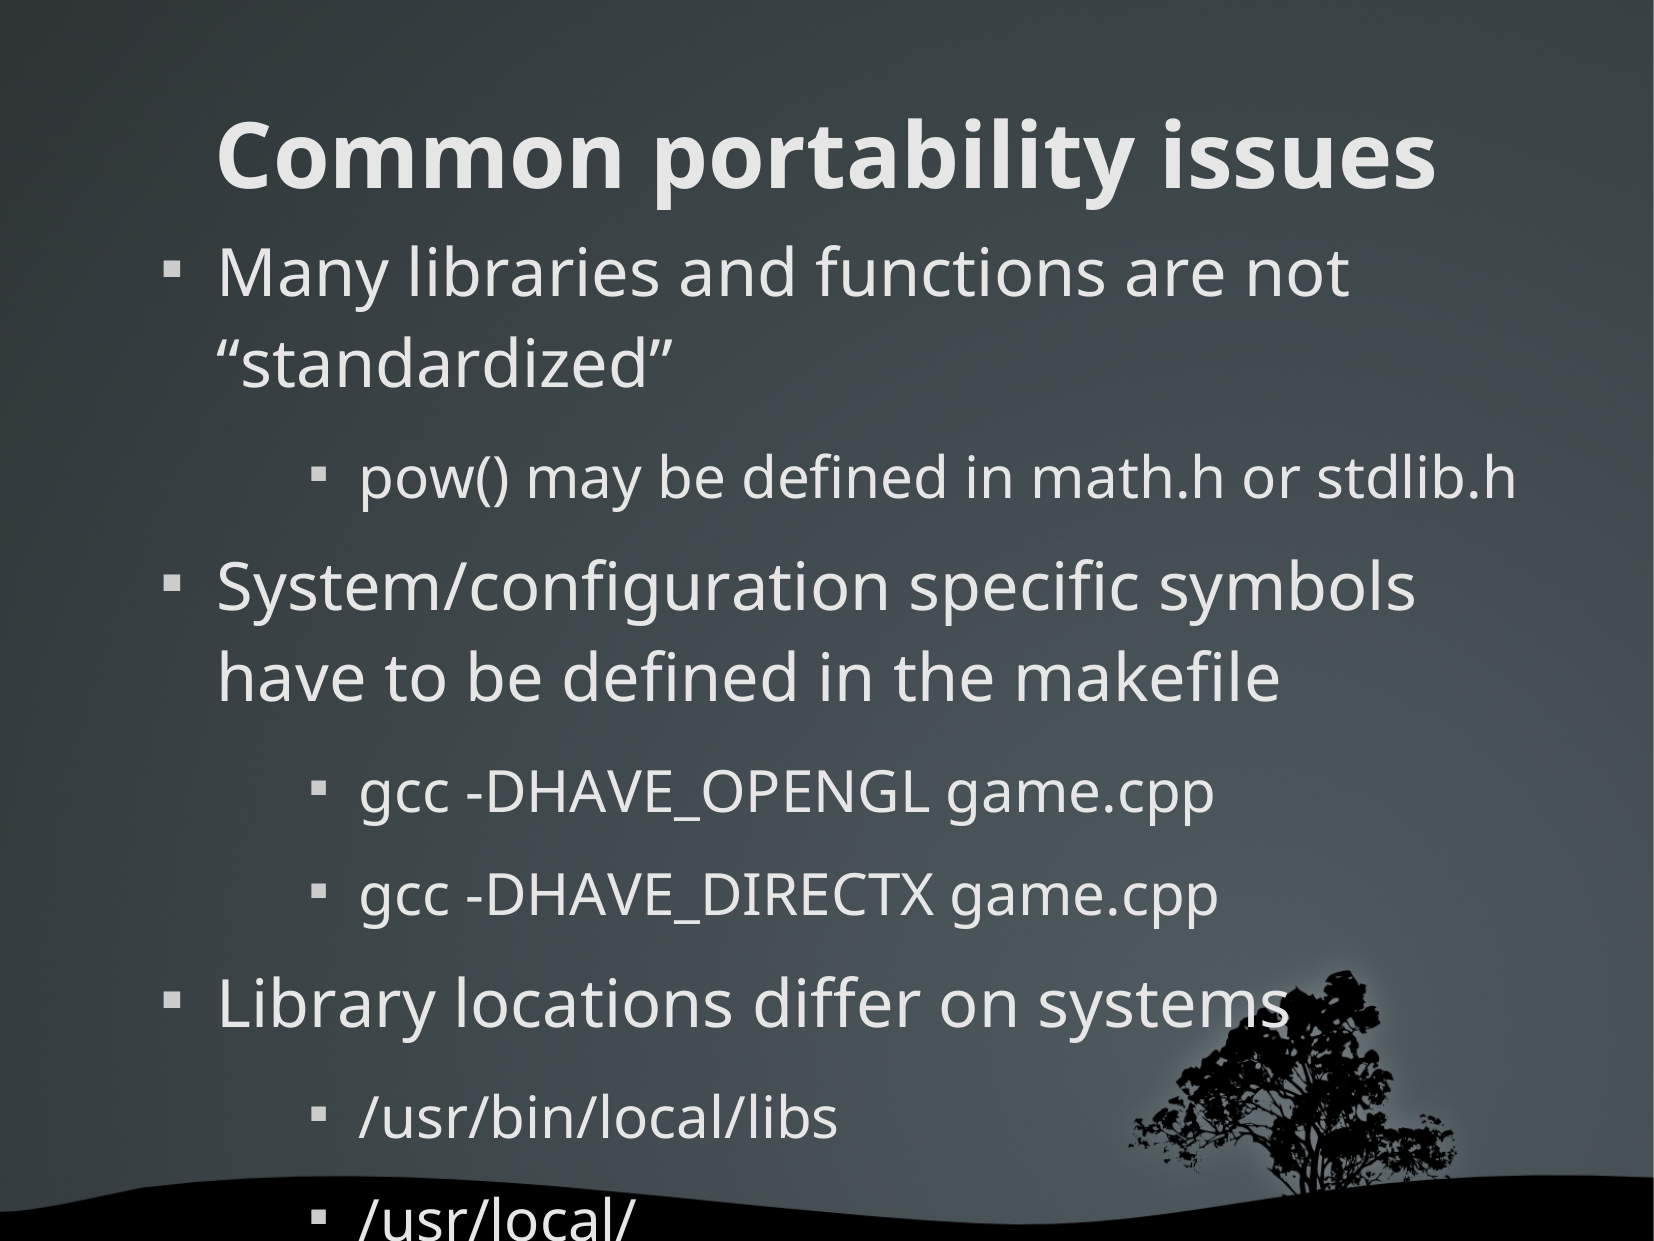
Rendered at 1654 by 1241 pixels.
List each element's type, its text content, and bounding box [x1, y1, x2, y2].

title Common portability issues [82, 49, 1571, 257]
list Many libraries and functions are not “standardized” pow() may be defined in math.h or stdlib.h System/configuration specific symbols have to be defined in the makefile gcc -DHAVE_OPENGL game.cpp gcc -DHAVE_DIRECTX game.cpp Library locations differ on systems /usr/bin/local/libs /usr/local/ [75, 225, 1564, 1113]
picture [0, 0, 1654, 1241]
picture [576, 1226, 591, 1237]
picture [513, 1213, 531, 1237]
